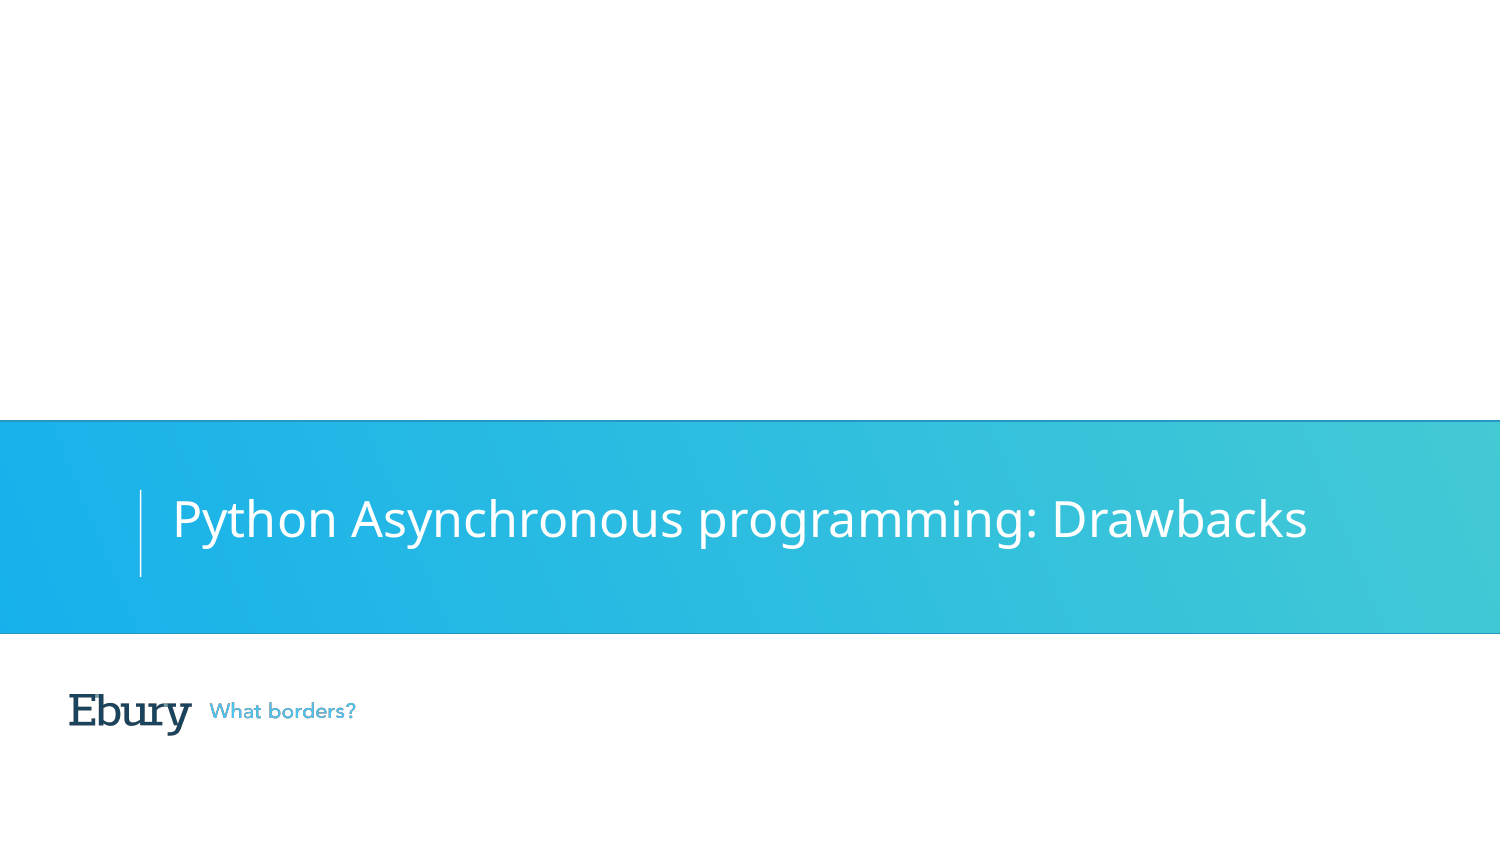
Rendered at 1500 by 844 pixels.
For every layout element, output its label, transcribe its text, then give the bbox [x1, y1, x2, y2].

list Python Asynchronous programming: Drawbacks [157, 450, 1441, 586]
picture [35, 679, 388, 743]
